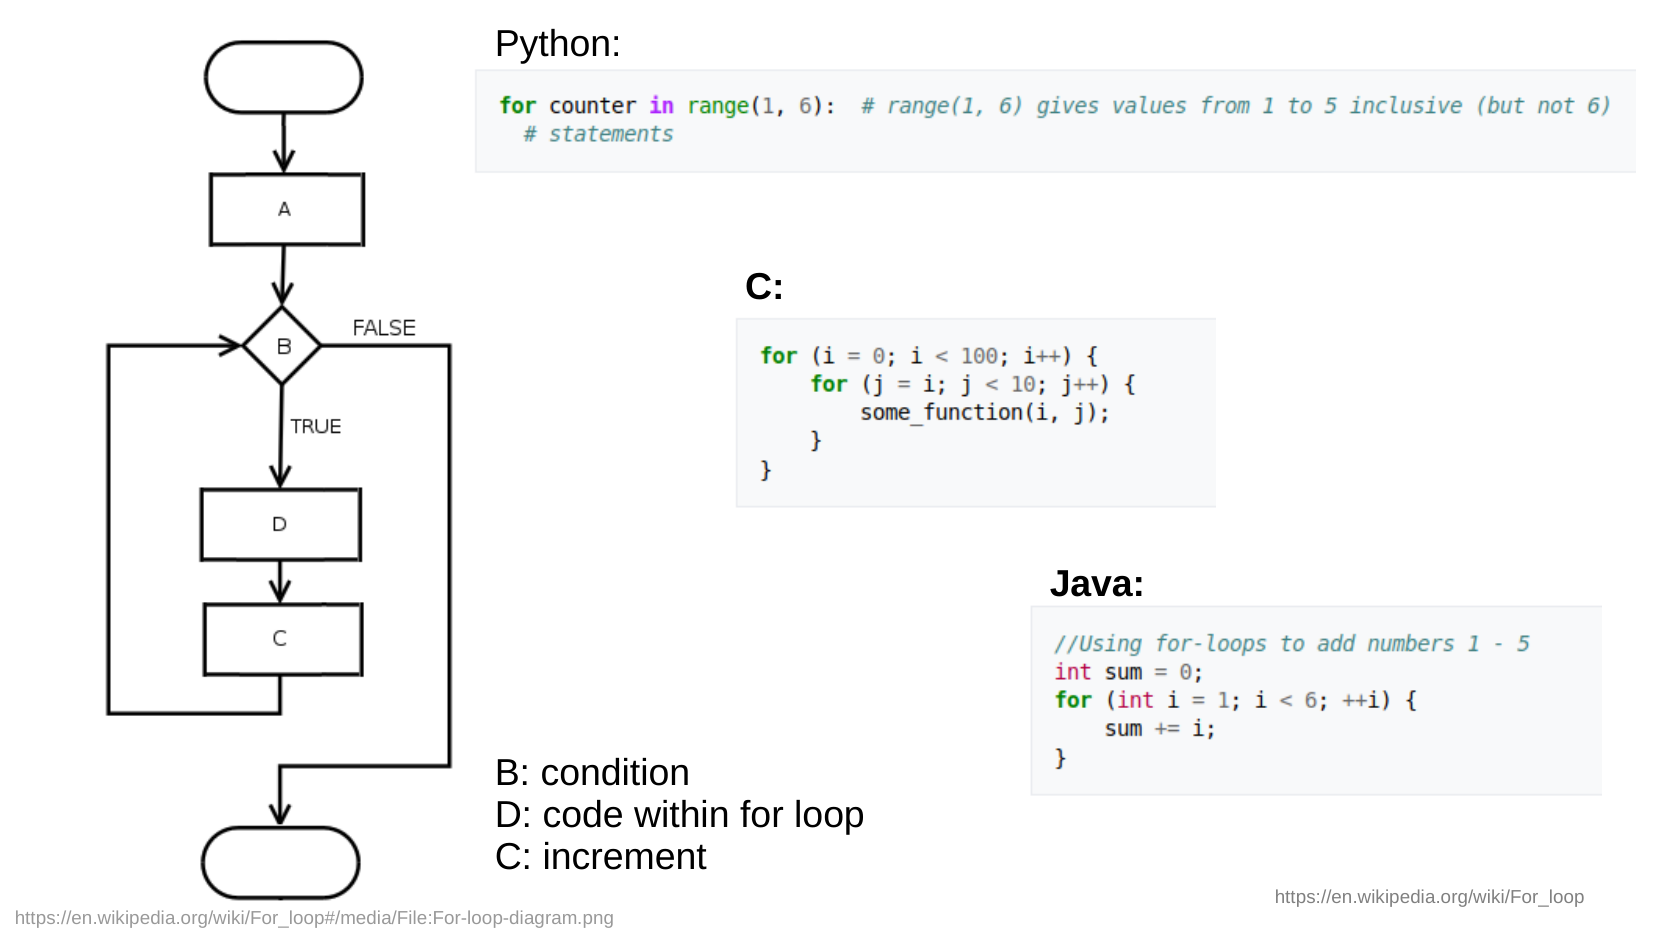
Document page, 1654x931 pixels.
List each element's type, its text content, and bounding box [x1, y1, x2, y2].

text_box Python: [480, 15, 901, 72]
text_box https://en.wikipedia.org/wiki/For_loop#/media/File:For-loop-diagram.png [0, 900, 826, 931]
picture [1020, 595, 1602, 811]
text_box B: condition D: code within for loop C: increment [480, 744, 886, 886]
picture [719, 298, 1216, 526]
text_box Java: [1035, 555, 1161, 612]
text_box C: [720, 258, 1141, 316]
text_box https://en.wikipedia.org/wiki/For_loop [1260, 879, 1654, 916]
picture [30, 30, 1636, 900]
